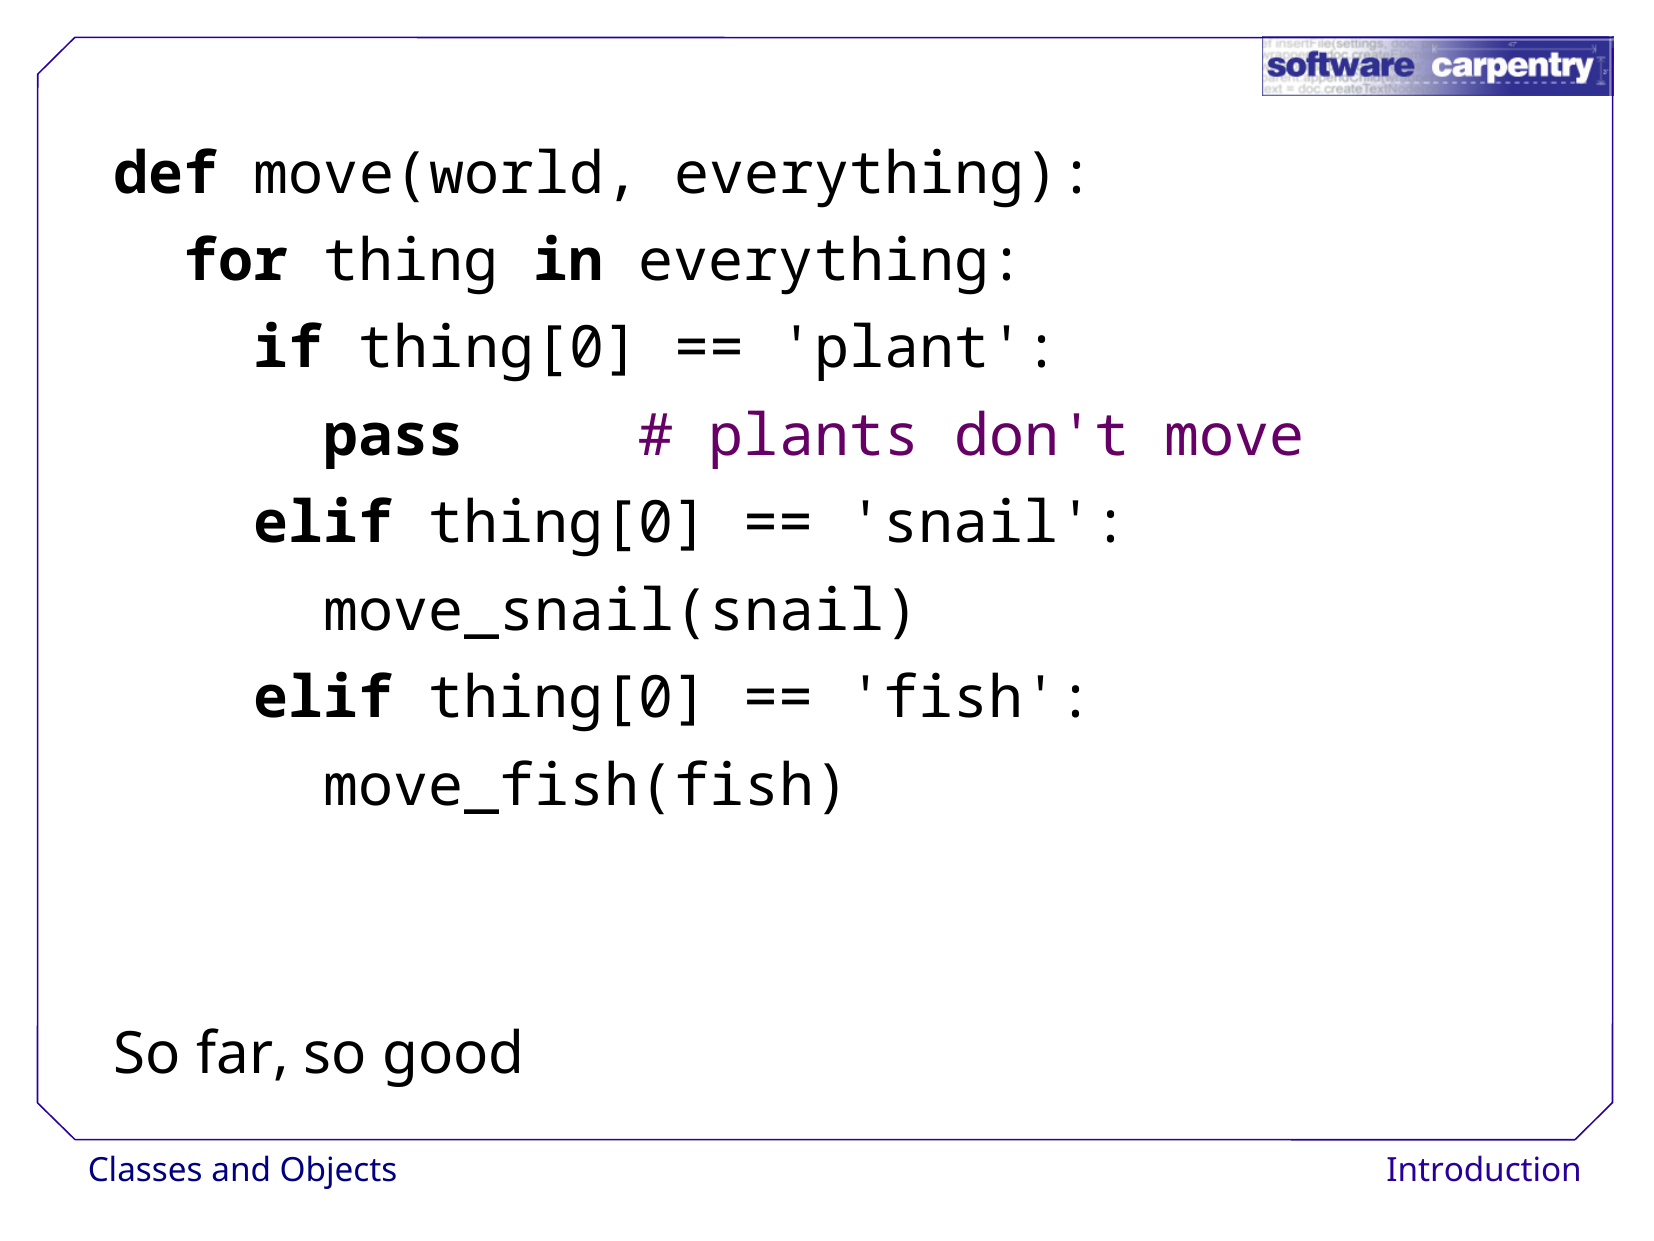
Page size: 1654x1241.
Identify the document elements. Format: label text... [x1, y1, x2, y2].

text_box So far, so good [99, 972, 1101, 1093]
text_box def move(world, everything): for thing in everything: if thing[0] == 'plant': pass # plants don't move elif thing[0] == 'snail': move_snail(snail) elif thing[0] == 'fish': move_fish(fish) [99, 109, 1517, 825]
picture [1262, 36, 1614, 96]
